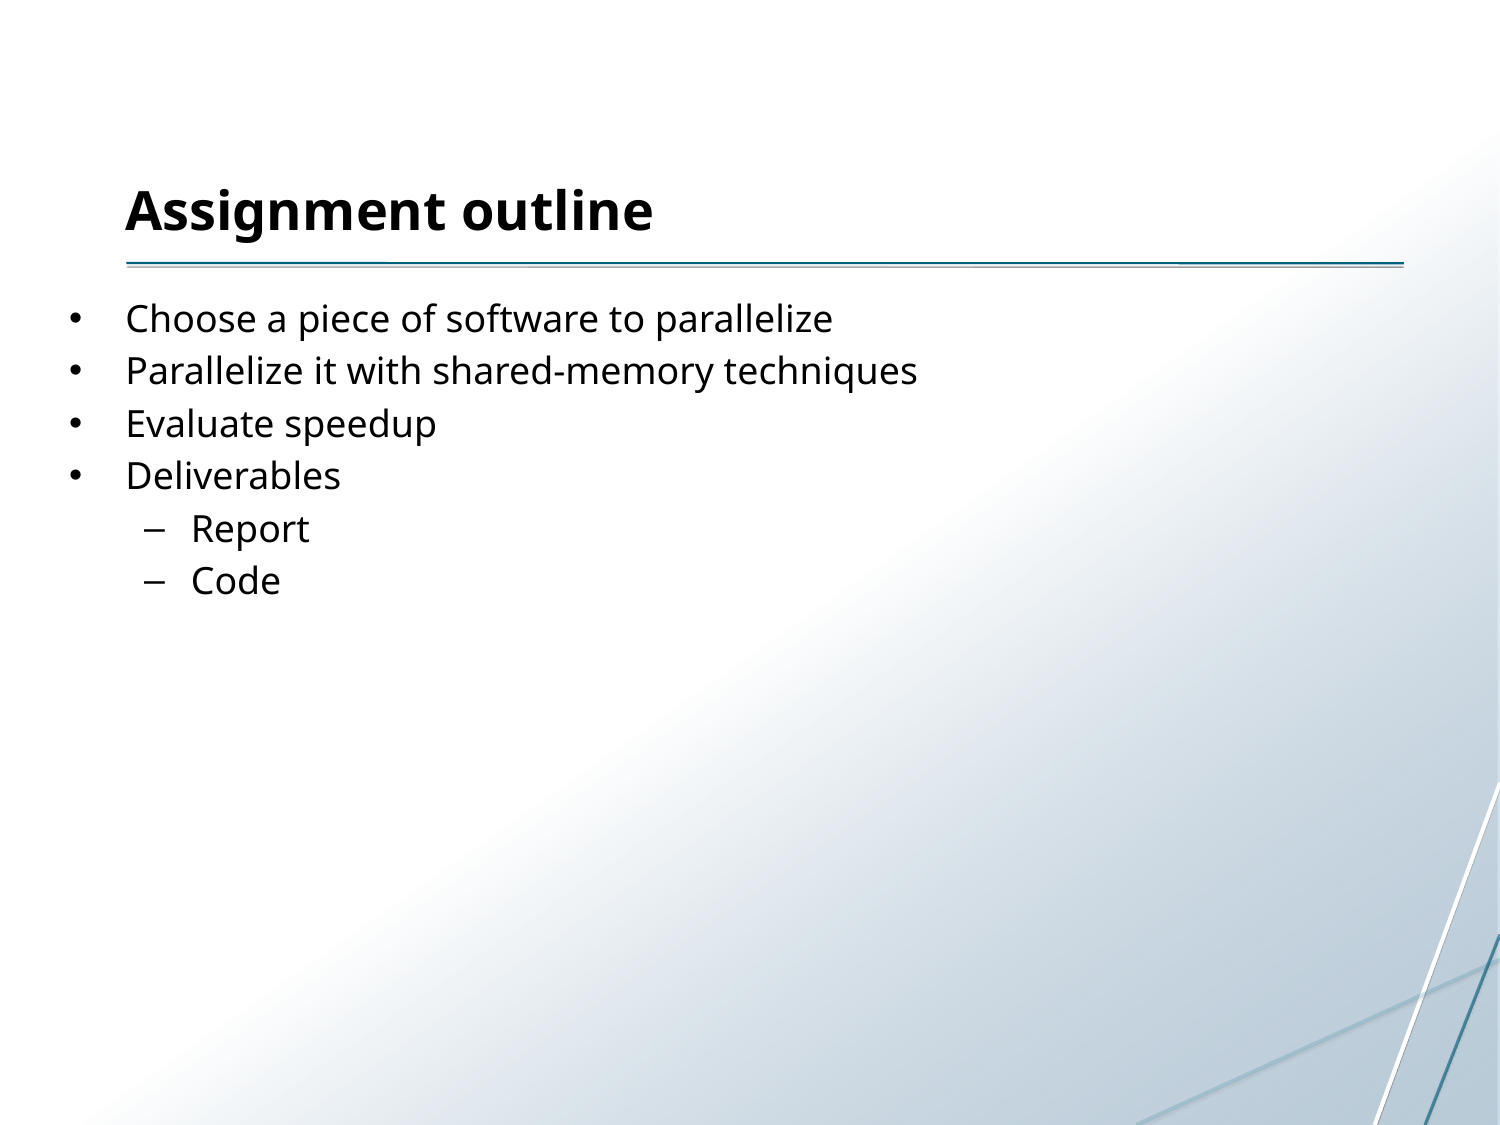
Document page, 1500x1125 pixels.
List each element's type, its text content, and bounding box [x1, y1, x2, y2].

title Assignment outline [109, 49, 1403, 249]
list Choose a piece of software to parallelize Parallelize it with shared-memory techniques Evaluate speedup Deliverables Report Code [54, 287, 1404, 1005]
